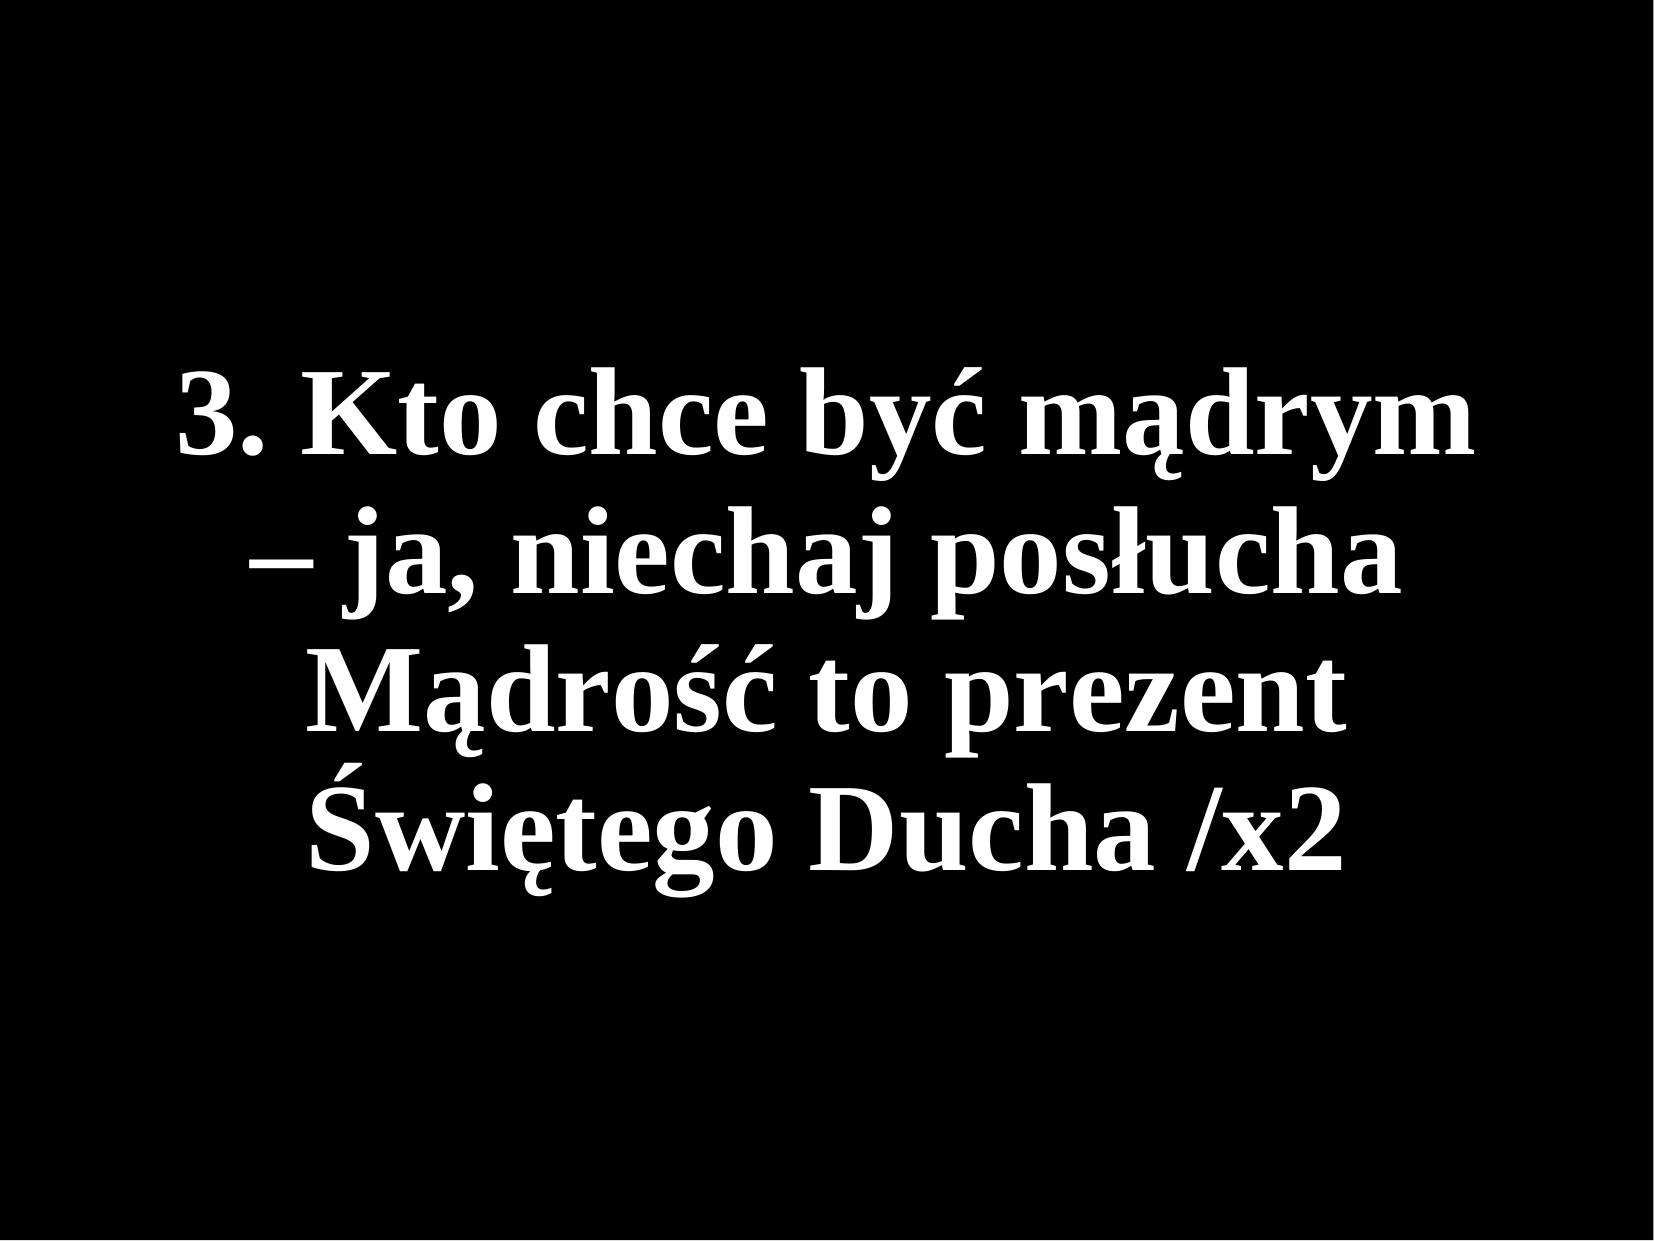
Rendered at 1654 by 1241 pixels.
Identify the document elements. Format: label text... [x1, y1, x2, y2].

title 3. Kto chce być mądrym – ja, niechaj posłucha Mądrość to prezent Świętego Ducha /x2 [0, 0, 1654, 1241]
